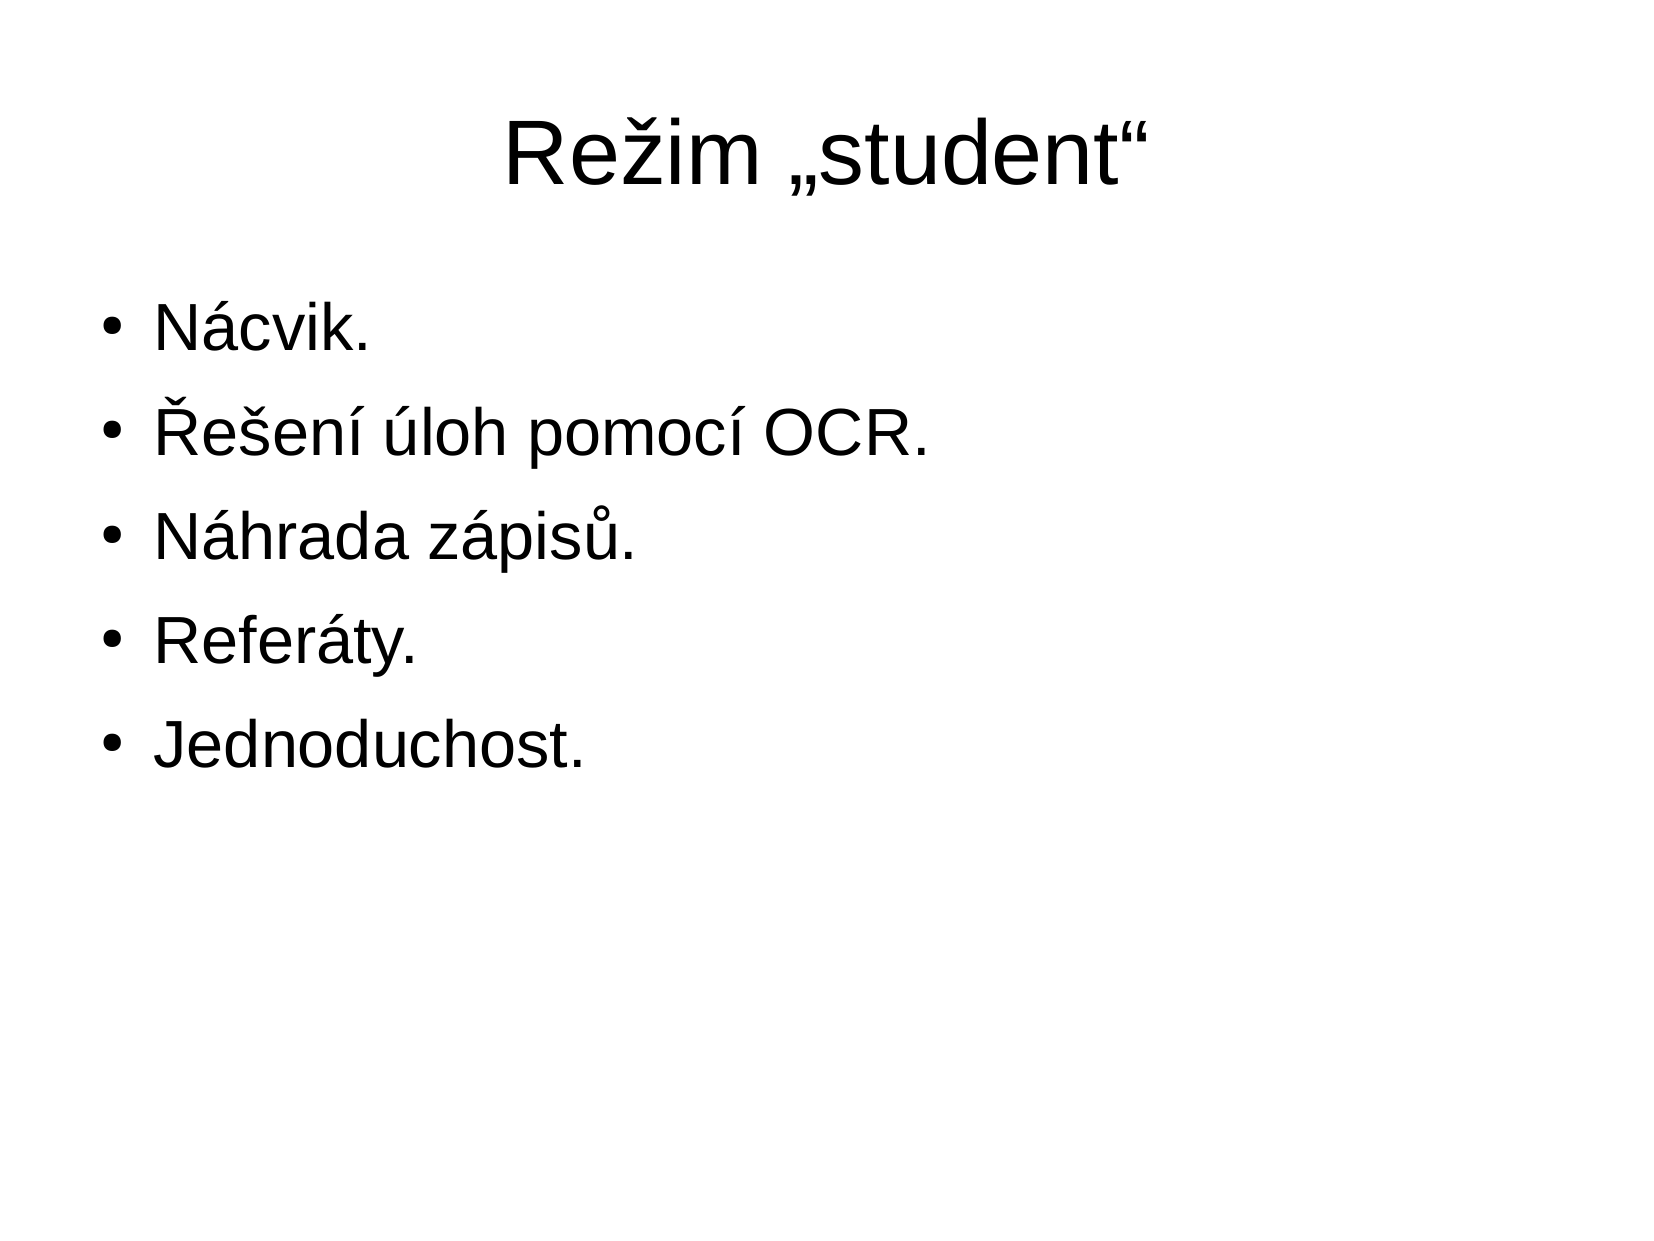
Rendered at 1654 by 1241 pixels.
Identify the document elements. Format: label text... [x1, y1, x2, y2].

list Nácvik. Řešení úloh pomocí OCR. Náhrada zápisů. Referáty. Jednoduchost. [82, 290, 1571, 1010]
title Režim „student“ [82, 49, 1571, 257]
